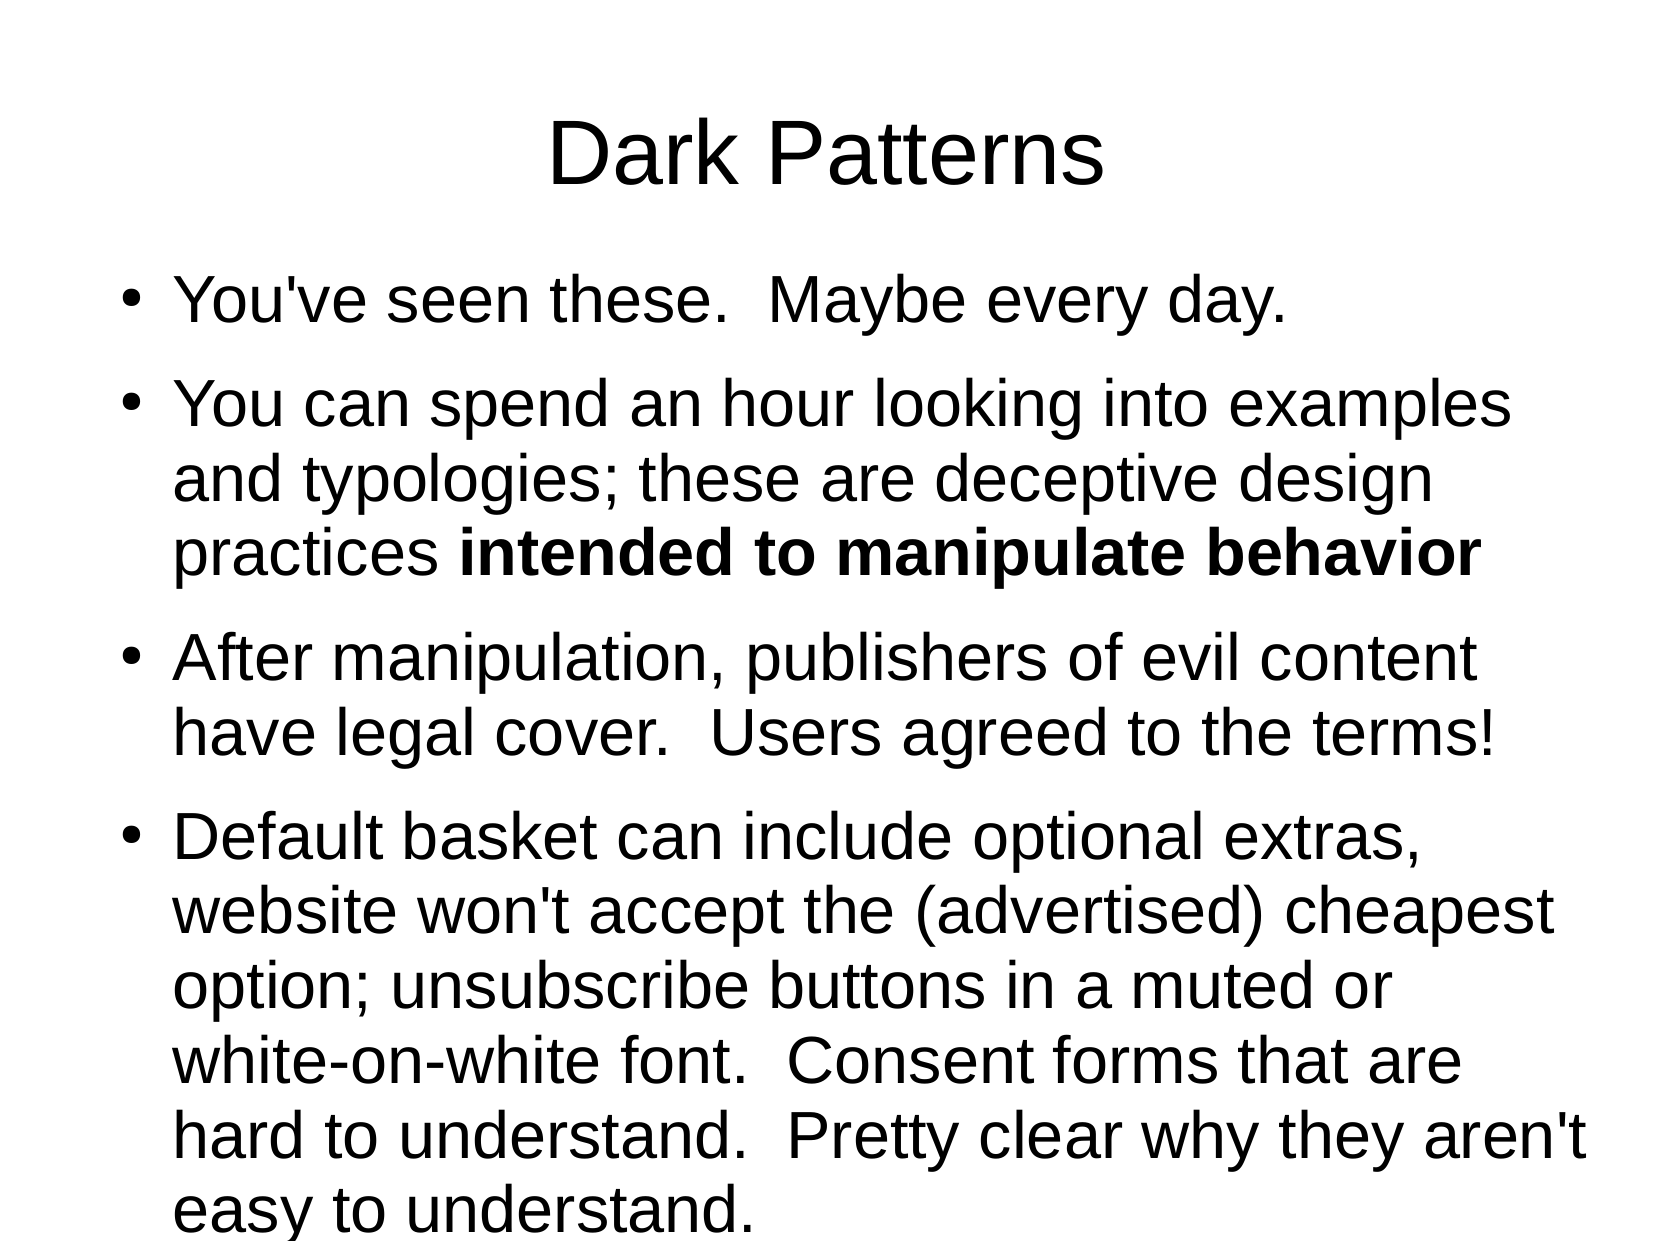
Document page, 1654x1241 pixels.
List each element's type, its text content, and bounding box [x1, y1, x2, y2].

list You've seen these. Maybe every day. You can spend an hour looking into examples and typologies; these are deceptive design practices intended to manipulate behavior After manipulation, publishers of evil content have legal cover. Users agreed to the terms! Default basket can include optional extras, website won't accept the (advertised) cheapest option; unsubscribe buttons in a muted or white-on-white font. Consent forms that are hard to understand. Pretty clear why they aren't easy to understand. [101, 261, 1591, 1241]
title Dark Patterns [82, 49, 1571, 257]
